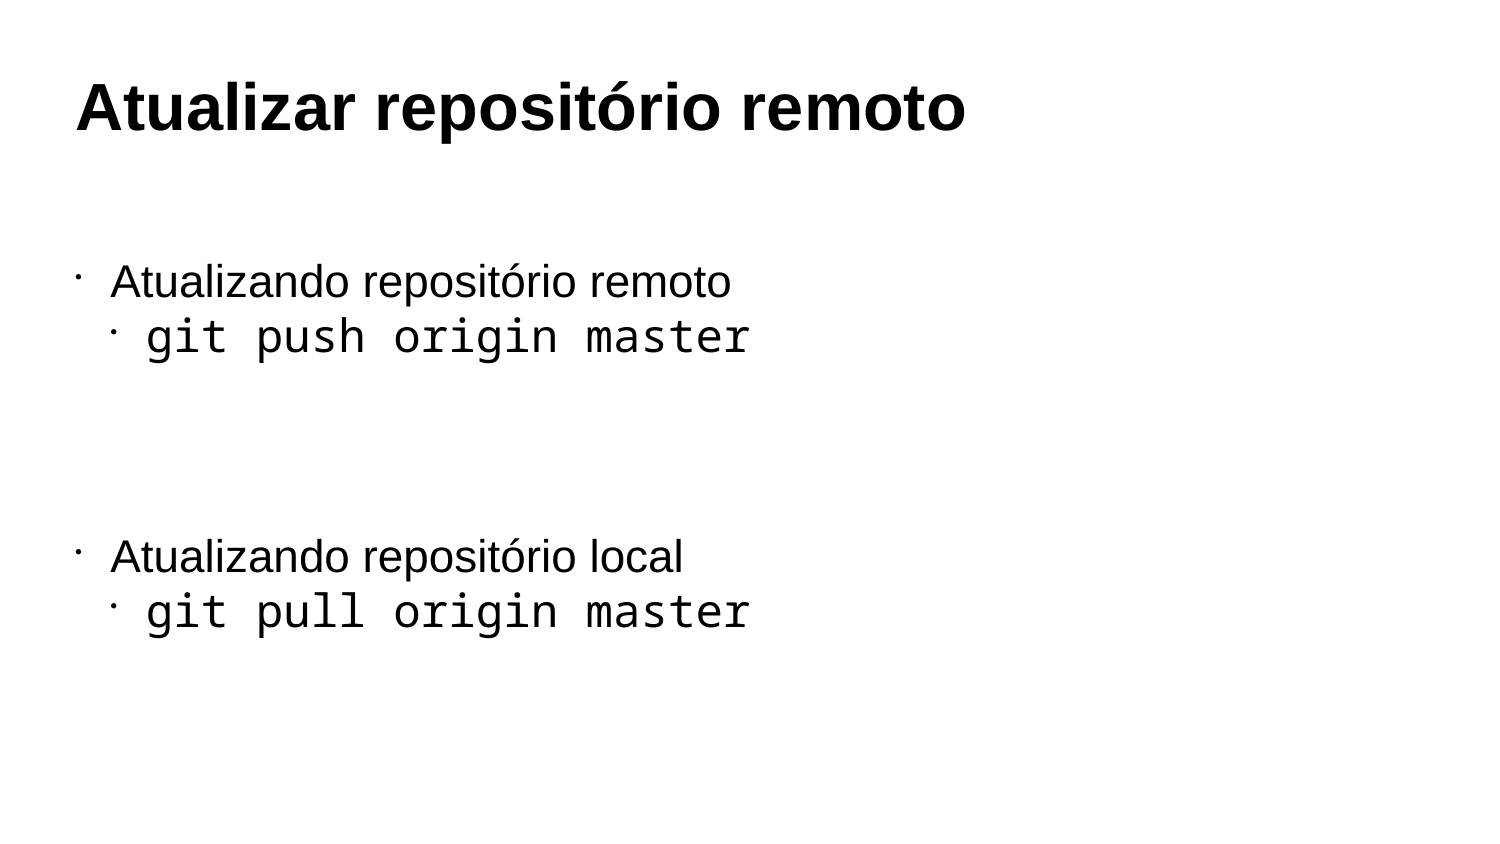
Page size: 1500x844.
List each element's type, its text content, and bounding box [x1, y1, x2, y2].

text_box Atualizando repositório remoto git push origin master Atualizando repositório local git pull origin master [75, 196, 1425, 808]
text_box Atualizar repositório remoto [75, 33, 1425, 175]
